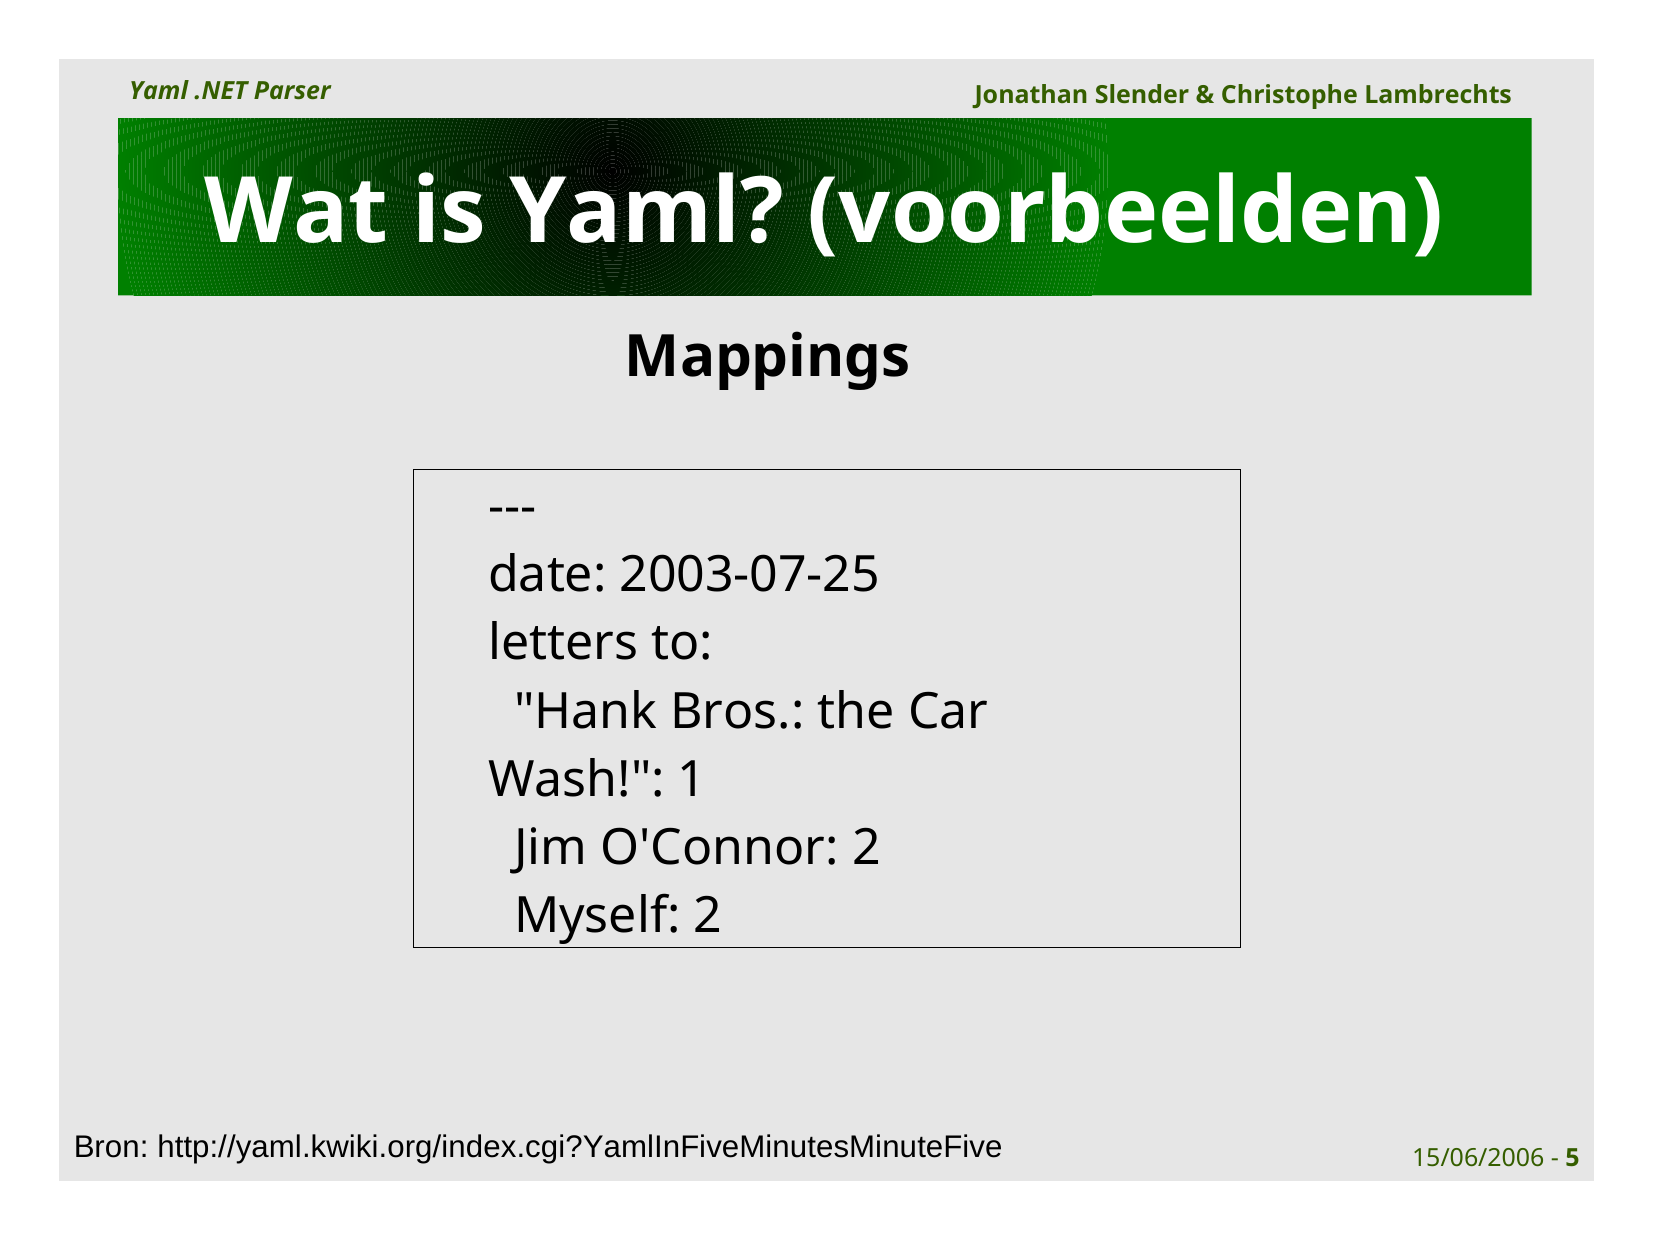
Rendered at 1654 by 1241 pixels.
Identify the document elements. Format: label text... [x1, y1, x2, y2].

title Mappings [442, 295, 1093, 414]
title Wat is Yaml? (voorbeelden) [118, 118, 1532, 296]
text_box Bron: http://yaml.kwiki.org/index.cgi?YamlInFiveMinutesMinuteFive [59, 1122, 1447, 1182]
title --- date: 2003-07-25 letters to: "Hank Bros.: the Car Wash!": 1 Jim O'Connor: 2 Myself: 2 [413, 472, 1241, 945]
